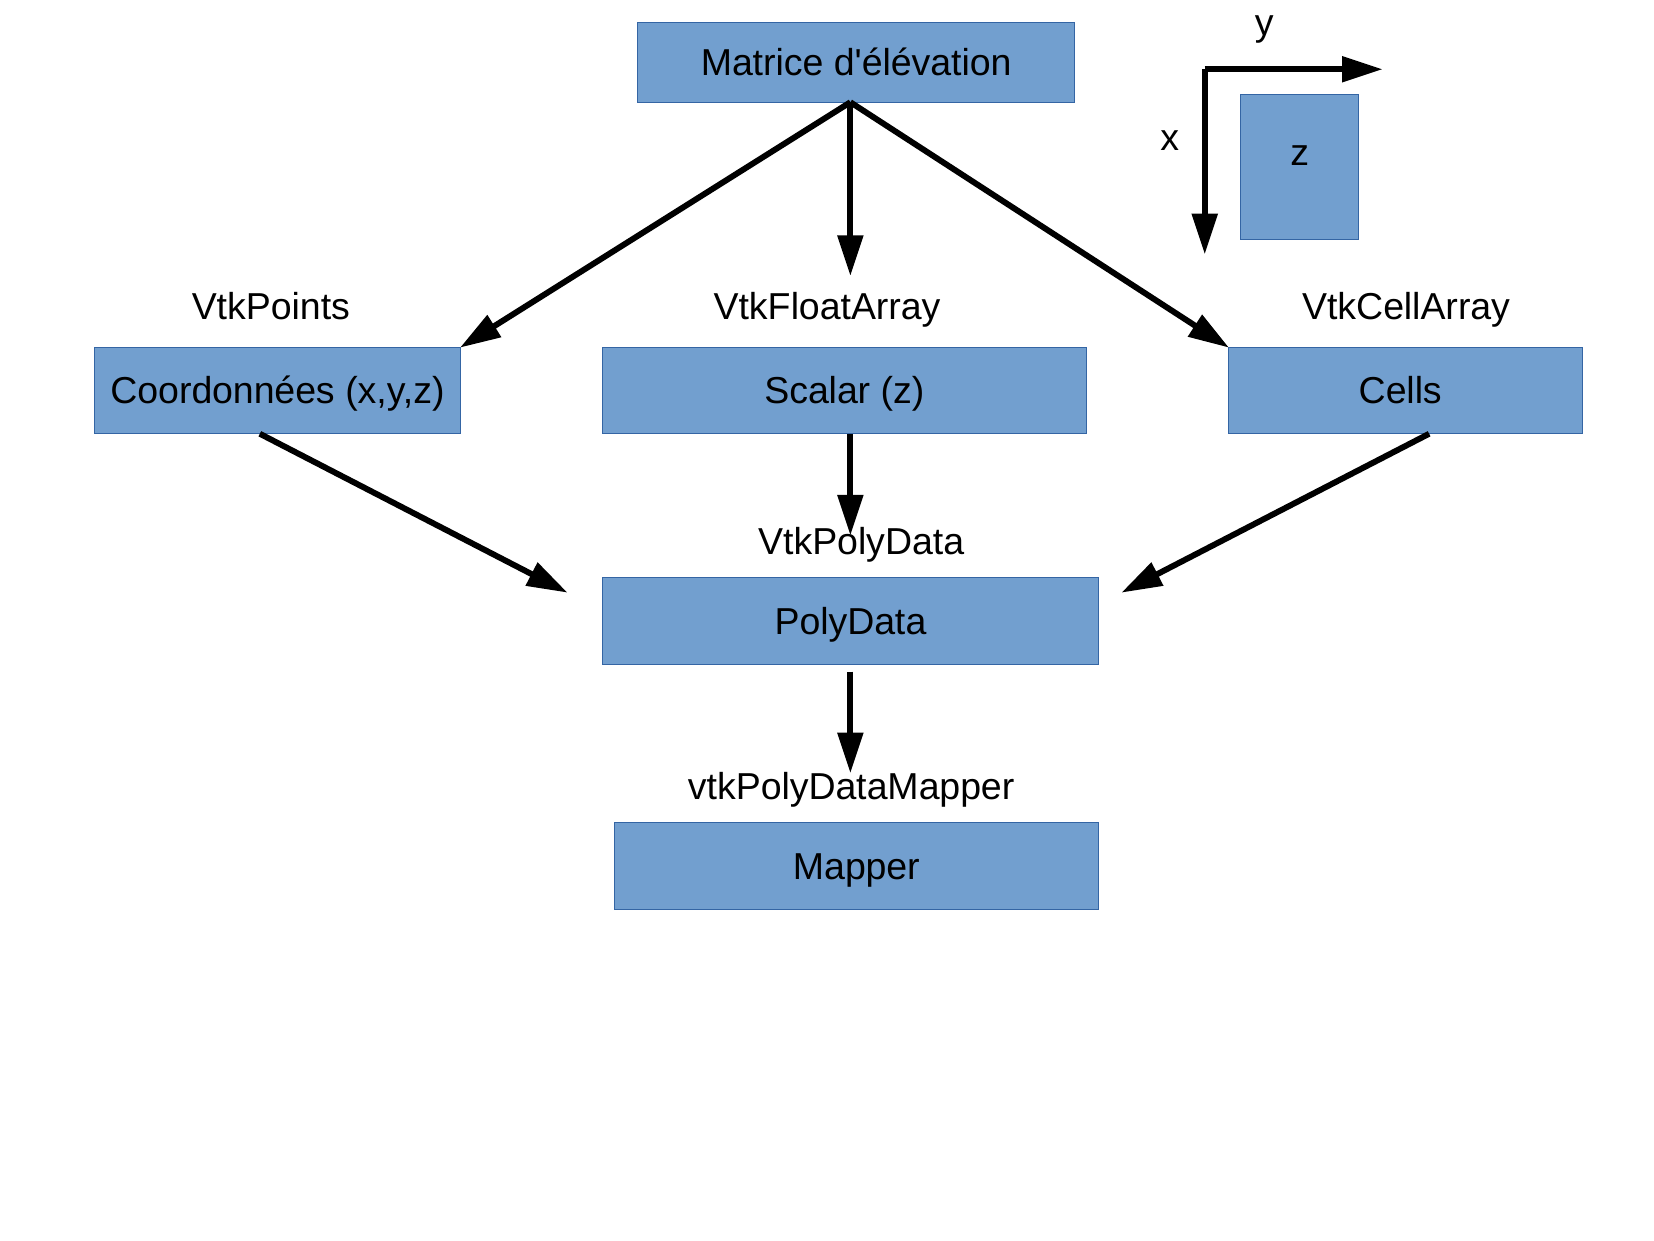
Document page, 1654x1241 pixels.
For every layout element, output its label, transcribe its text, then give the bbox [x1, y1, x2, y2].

text_box VtkPoints [177, 277, 376, 348]
text_box VtkCellArray [1287, 277, 1536, 348]
text_box Coordonnées (x,y,z) [94, 347, 461, 434]
text_box Matrice d'élévation [637, 22, 1075, 103]
text_box [1240, 94, 1359, 240]
text_box VtkPolyData [743, 513, 990, 583]
text_box Cells [1228, 347, 1583, 434]
text_box Scalar (z) [602, 347, 1087, 434]
text_box VtkFloatArray [698, 277, 966, 348]
text_box Mapper [614, 822, 1099, 910]
text_box z [1275, 123, 1325, 194]
text_box y [1240, 0, 1289, 64]
text_box x [1145, 109, 1195, 179]
text_box vtkPolyDataMapper [673, 758, 1055, 828]
text_box PolyData [602, 577, 1099, 665]
